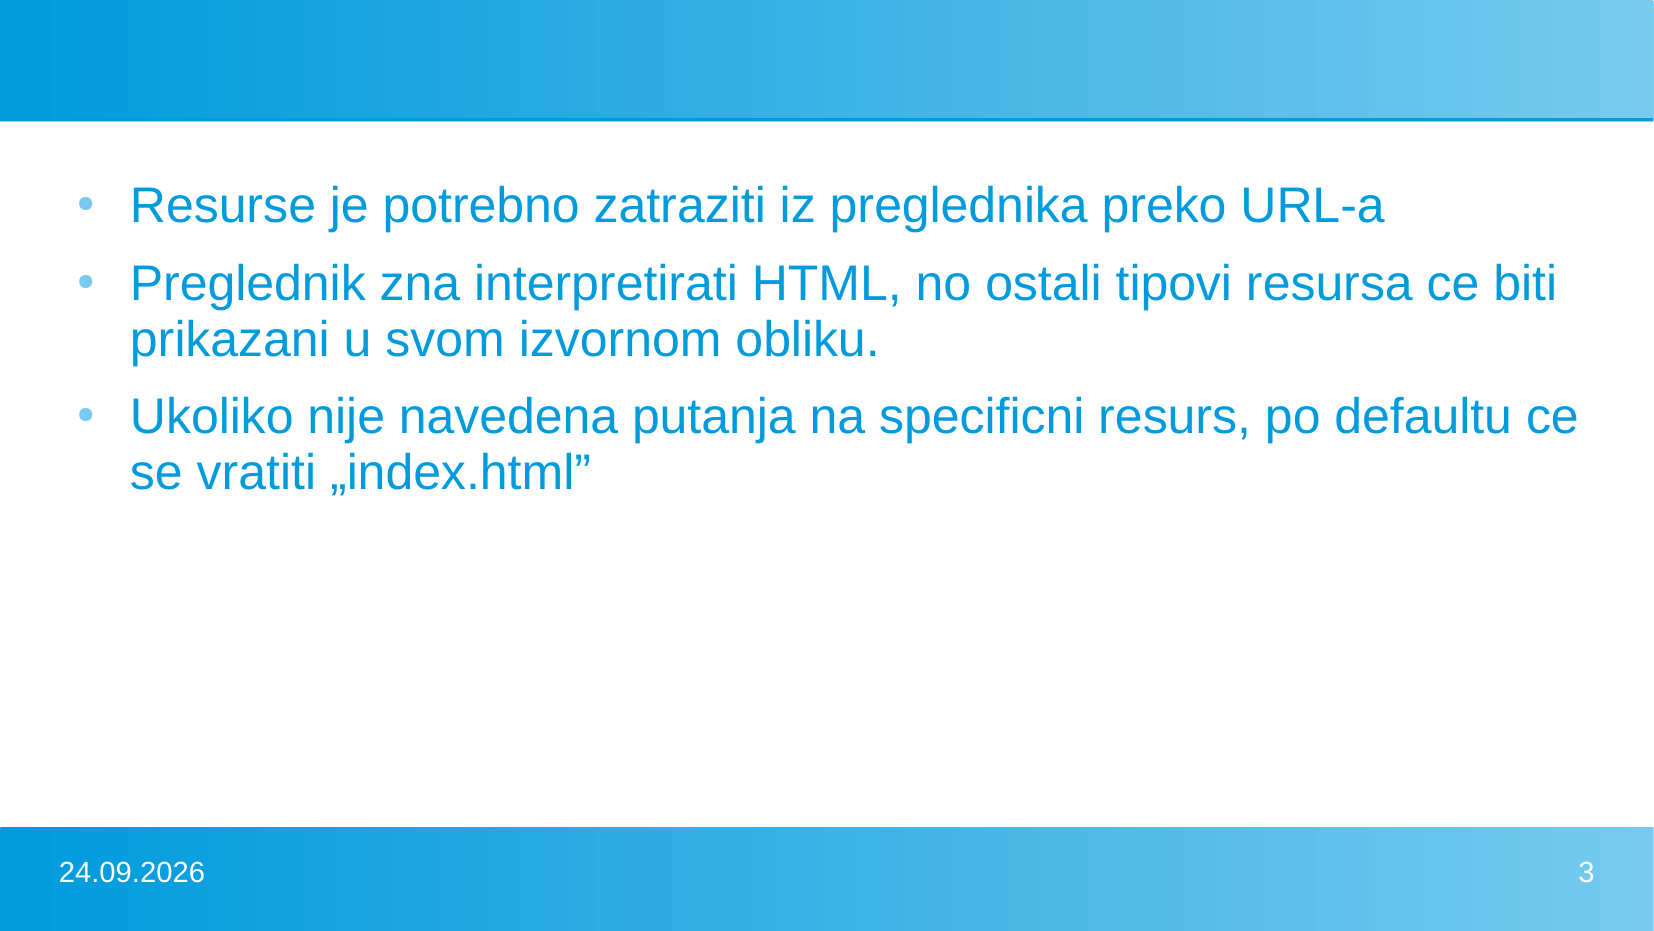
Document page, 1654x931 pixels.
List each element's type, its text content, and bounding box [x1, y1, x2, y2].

list Resurse je potrebno zatraziti iz preglednika preko URL-a Preglednik zna interpretirati HTML, no ostali tipovi resursa ce biti prikazani u svom izvornom obliku. Ukoliko nije navedena putanja na specificni resurs, po defaultu ce se vratiti „index.html” [59, 177, 1595, 768]
